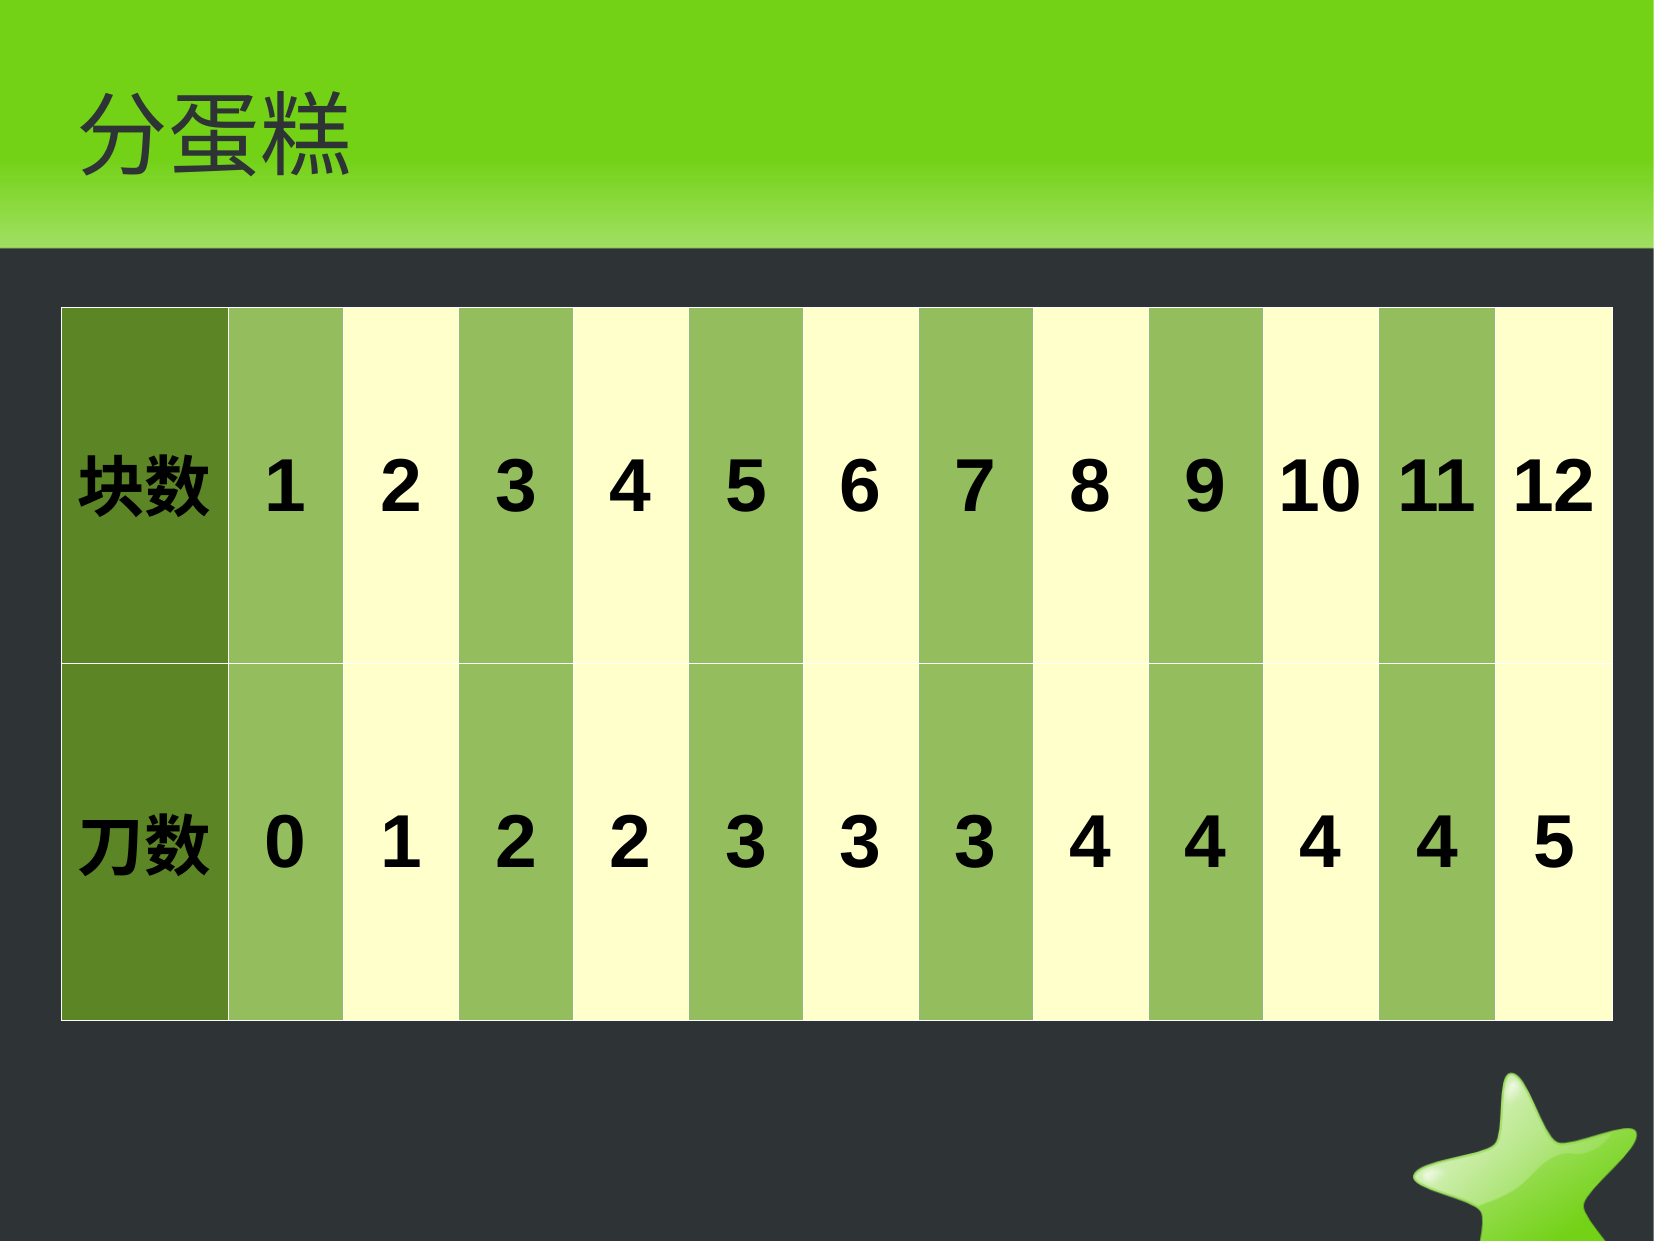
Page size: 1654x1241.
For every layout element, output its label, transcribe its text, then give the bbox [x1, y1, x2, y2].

table_cell 4 [1264, 664, 1378, 1020]
table_cell 5 [1496, 664, 1612, 1020]
table_cell 刀数 [62, 664, 228, 1020]
table_cell 2 [459, 664, 573, 1020]
table_header 9 [1149, 308, 1263, 663]
table_cell 2 [574, 664, 688, 1020]
table_header 1 [229, 308, 343, 663]
table_header 块数 [62, 308, 228, 663]
table_cell 3 [689, 664, 803, 1020]
table_cell 4 [1149, 664, 1263, 1020]
table_cell 4 [1379, 664, 1495, 1020]
table_header 11 [1379, 308, 1495, 663]
table_cell 0 [229, 664, 343, 1020]
table_header 12 [1496, 308, 1612, 663]
table_header 8 [1034, 308, 1148, 663]
title 分蛋糕 [76, 29, 1565, 237]
table_header 6 [804, 308, 918, 663]
table_cell 3 [804, 664, 918, 1020]
table_header 10 [1264, 308, 1378, 663]
table_header 4 [574, 308, 688, 663]
table_header 3 [459, 308, 573, 663]
table_cell 3 [919, 664, 1033, 1020]
table_header 7 [919, 308, 1033, 663]
table_cell 1 [344, 664, 458, 1020]
table_header 2 [344, 308, 458, 663]
table_header 5 [689, 308, 803, 663]
table_cell 4 [1034, 664, 1148, 1020]
picture [0, 0, 1654, 1241]
